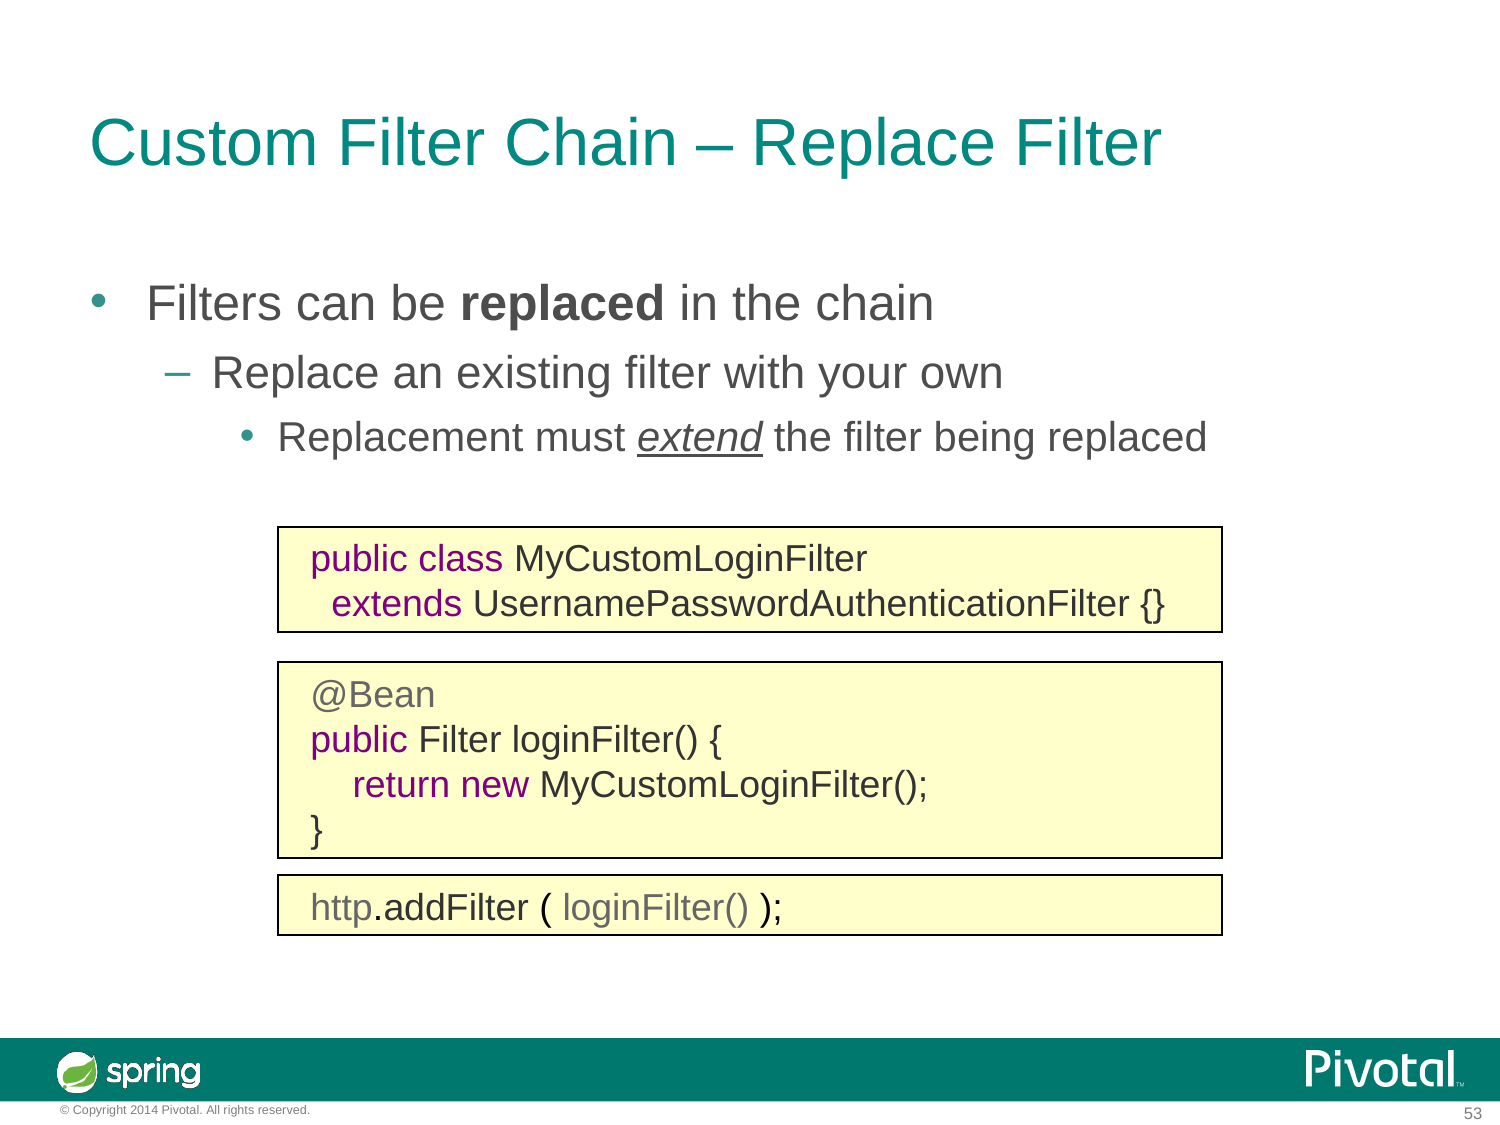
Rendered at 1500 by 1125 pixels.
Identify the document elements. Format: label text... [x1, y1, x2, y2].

picture [1306, 1050, 1464, 1087]
list Filters can be replaced in the chain Replace an existing filter with your own Replacement must extend the filter being replaced [75, 262, 1426, 536]
text_box @Bean public Filter loginFilter() { return new MyCustomLoginFilter(); } [278, 662, 1222, 858]
picture [32, 1041, 210, 1103]
text_box http.addFilter ( loginFilter() ); [278, 874, 1222, 936]
title Custom Filter Chain – Replace Filter [75, 45, 1426, 233]
text_box public class MyCustomLoginFilter extends UsernamePasswordAuthenticationFilter {} [278, 526, 1222, 633]
